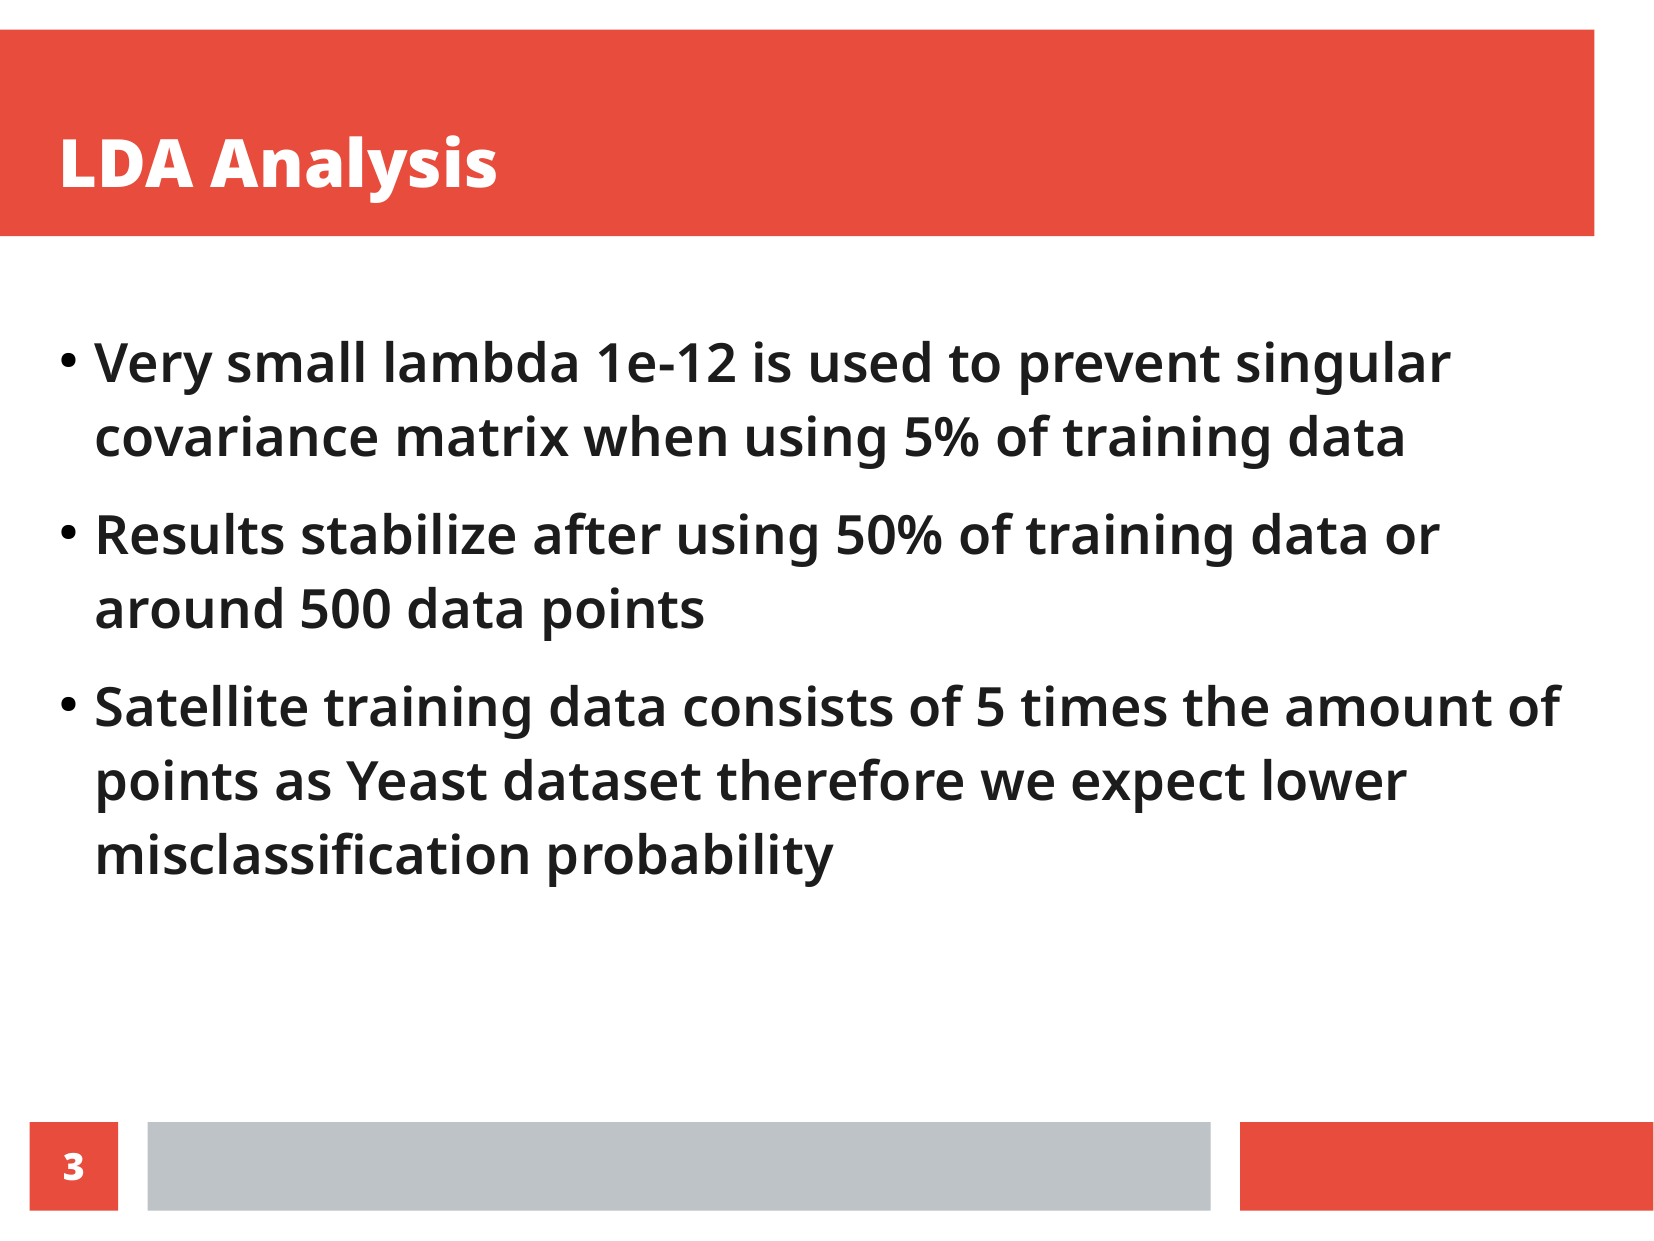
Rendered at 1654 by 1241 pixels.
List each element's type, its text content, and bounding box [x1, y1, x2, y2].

list Very small lambda 1e-12 is used to prevent singular covariance matrix when using 5% of training data Results stabilize after using 50% of training data or around 500 data points Satellite training data consists of 5 times the amount of points as Yeast dataset therefore we expect lower misclassification probability [59, 324, 1565, 1093]
title LDA Analysis [59, 59, 1595, 207]
